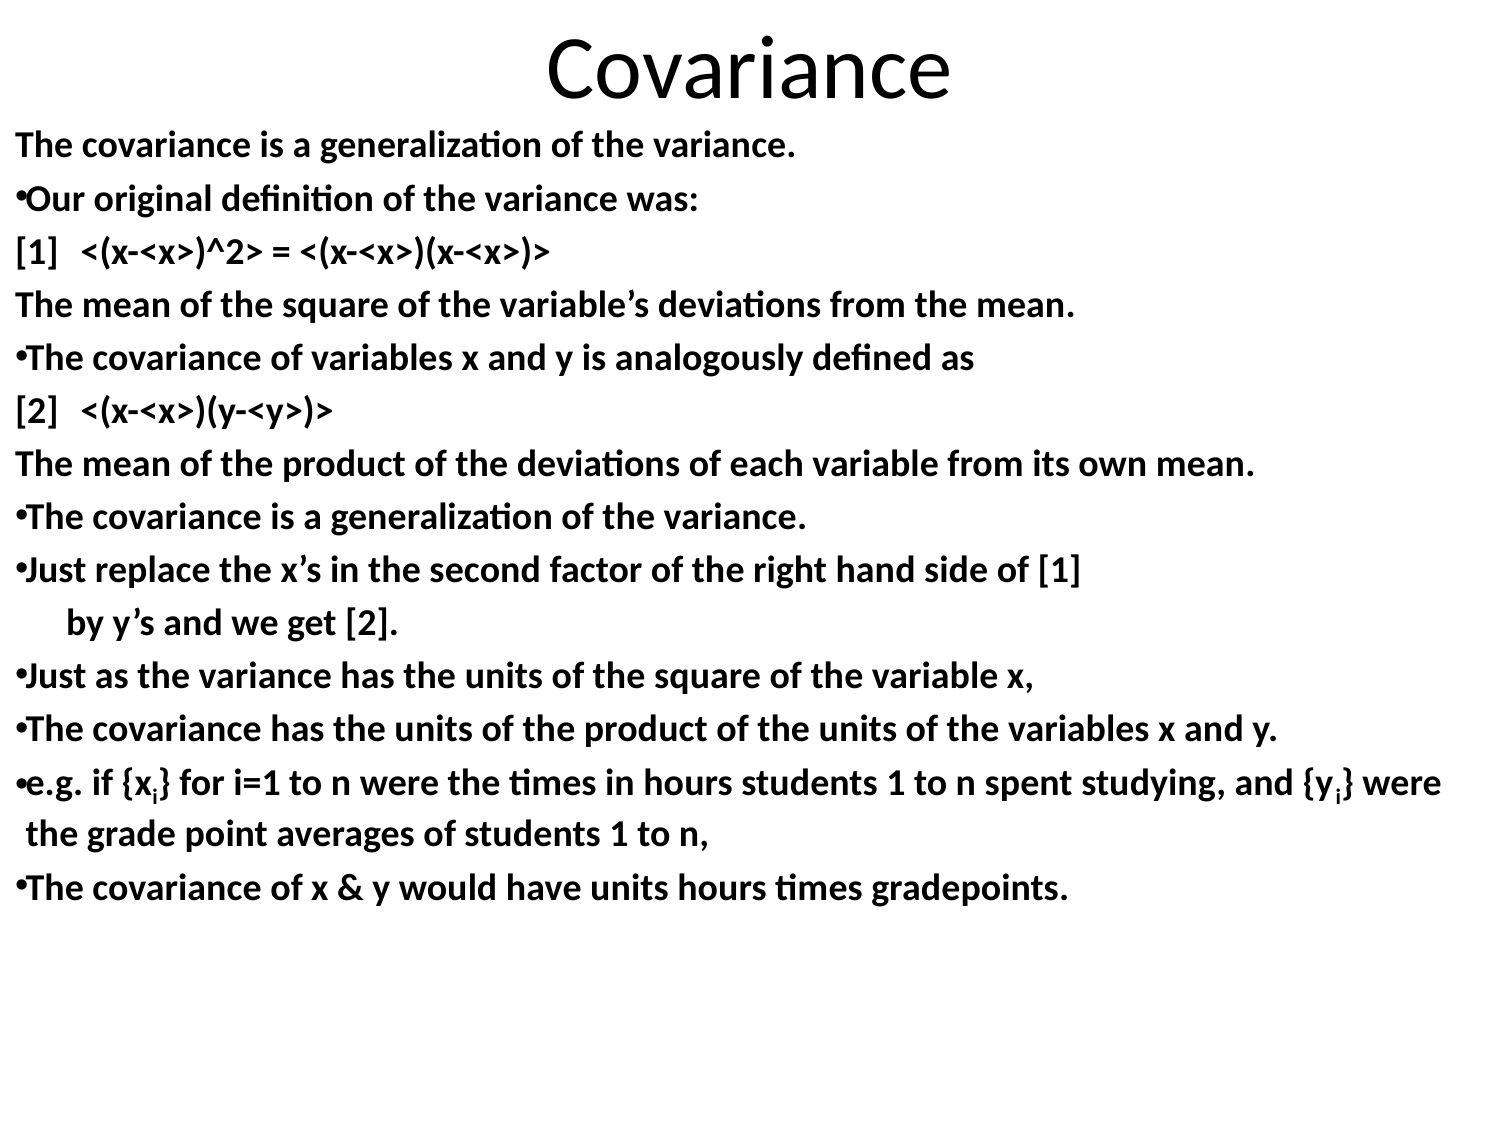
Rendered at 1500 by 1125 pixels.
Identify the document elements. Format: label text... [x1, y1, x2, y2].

title Covariance [0, 0, 1500, 112]
list The covariance is a generalization of the variance. Our original definition of the variance was: [1] <(x-<x>)^2> = <(x-<x>)(x-<x>)> The mean of the square of the variable’s deviations from the mean. The covariance of variables x and y is analogously defined as [2] <(x-<x>)(y-<y>)> The mean of the product of the deviations of each variable from its own mean. The covariance is a generalization of the variance. Just replace the x’s in the second factor of the right hand side of [1] by y’s and we get [2]. Just as the variance has the units of the square of the variable x, The covariance has the units of the product of the units of the variables x and y. e.g. if {xi} for i=1 to n were the times in hours students 1 to n spent studying, and {yi} were the grade point averages of students 1 to n, The covariance of x & y would have units hours times gradepoints. [0, 112, 1500, 1125]
